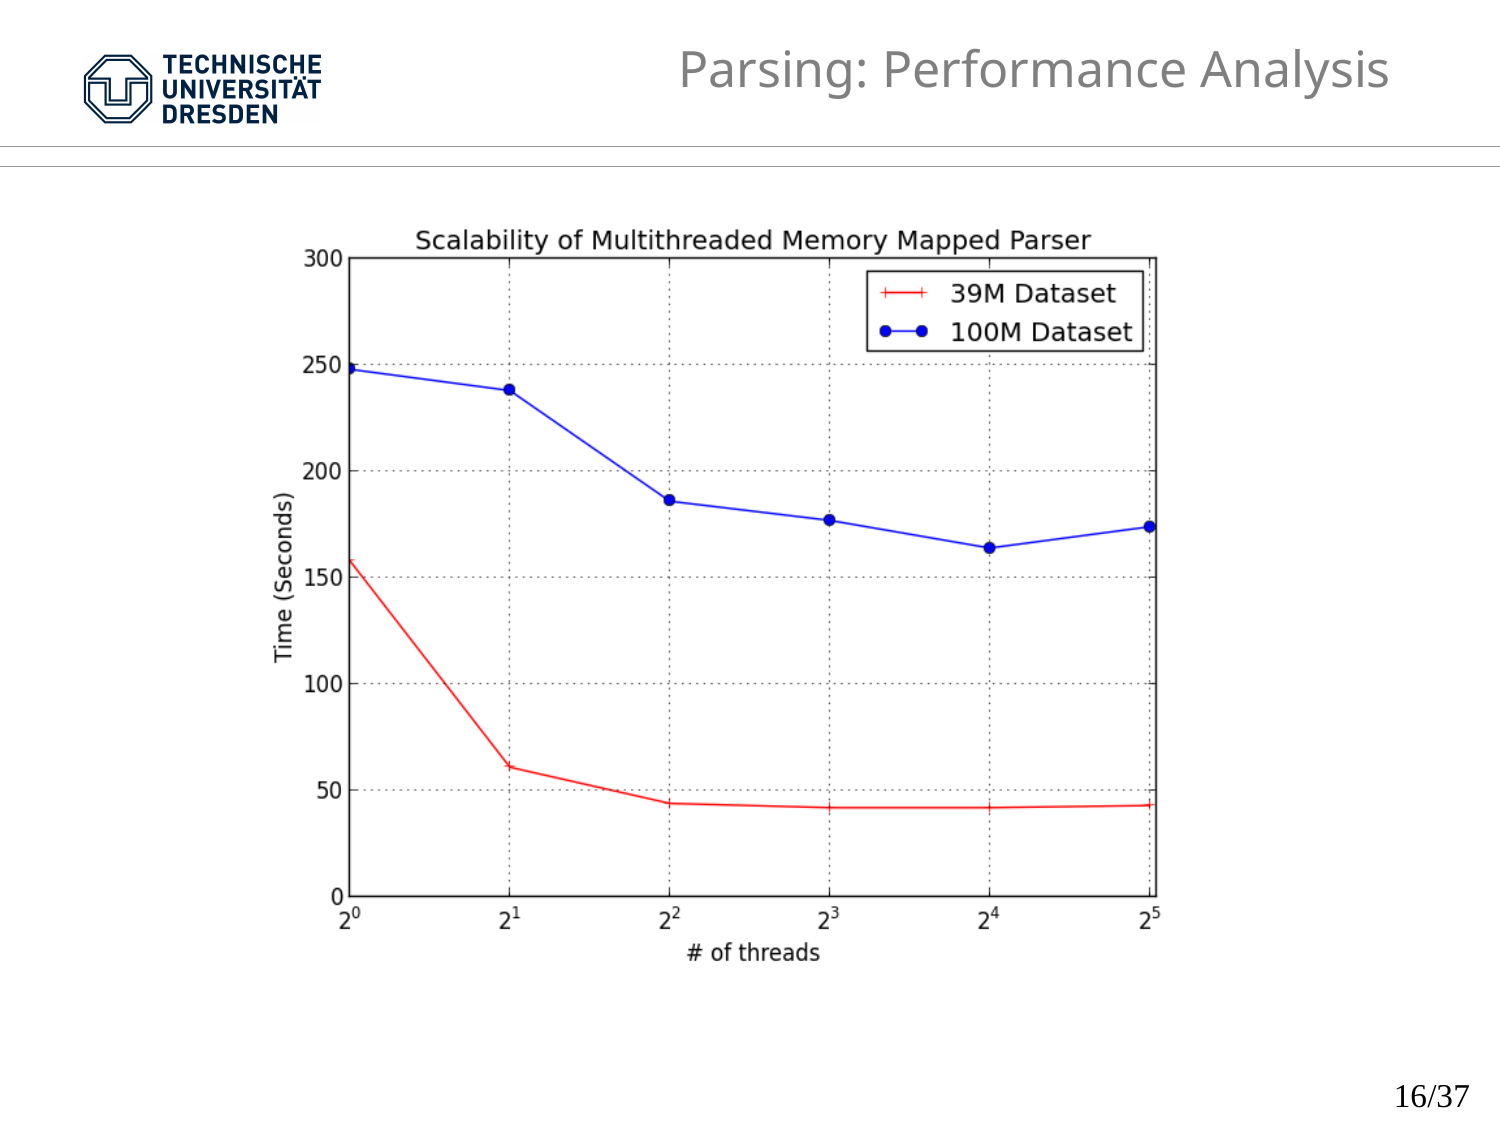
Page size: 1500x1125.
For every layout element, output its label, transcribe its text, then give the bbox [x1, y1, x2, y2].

title Parsing: Performance Analysis [561, 0, 1392, 136]
picture [220, 179, 1261, 977]
picture [83, 54, 321, 124]
